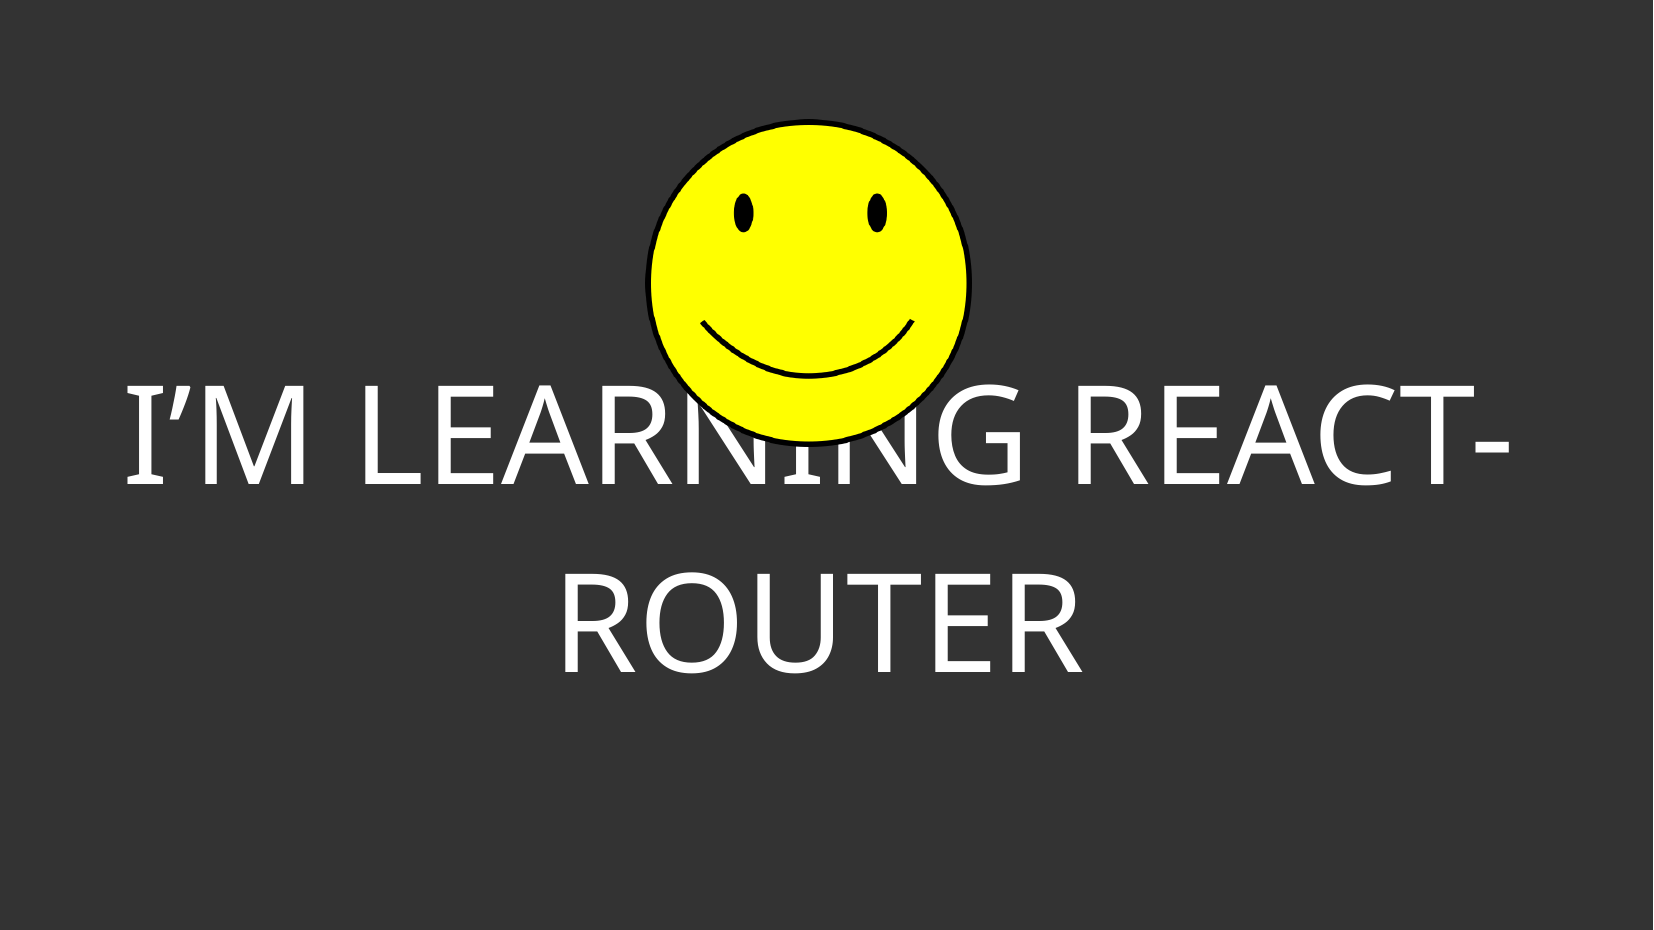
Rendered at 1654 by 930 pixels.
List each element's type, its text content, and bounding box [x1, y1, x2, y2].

subtitle I’M LEARNING REACT-ROUTER [75, 165, 1563, 886]
picture [645, 119, 972, 447]
